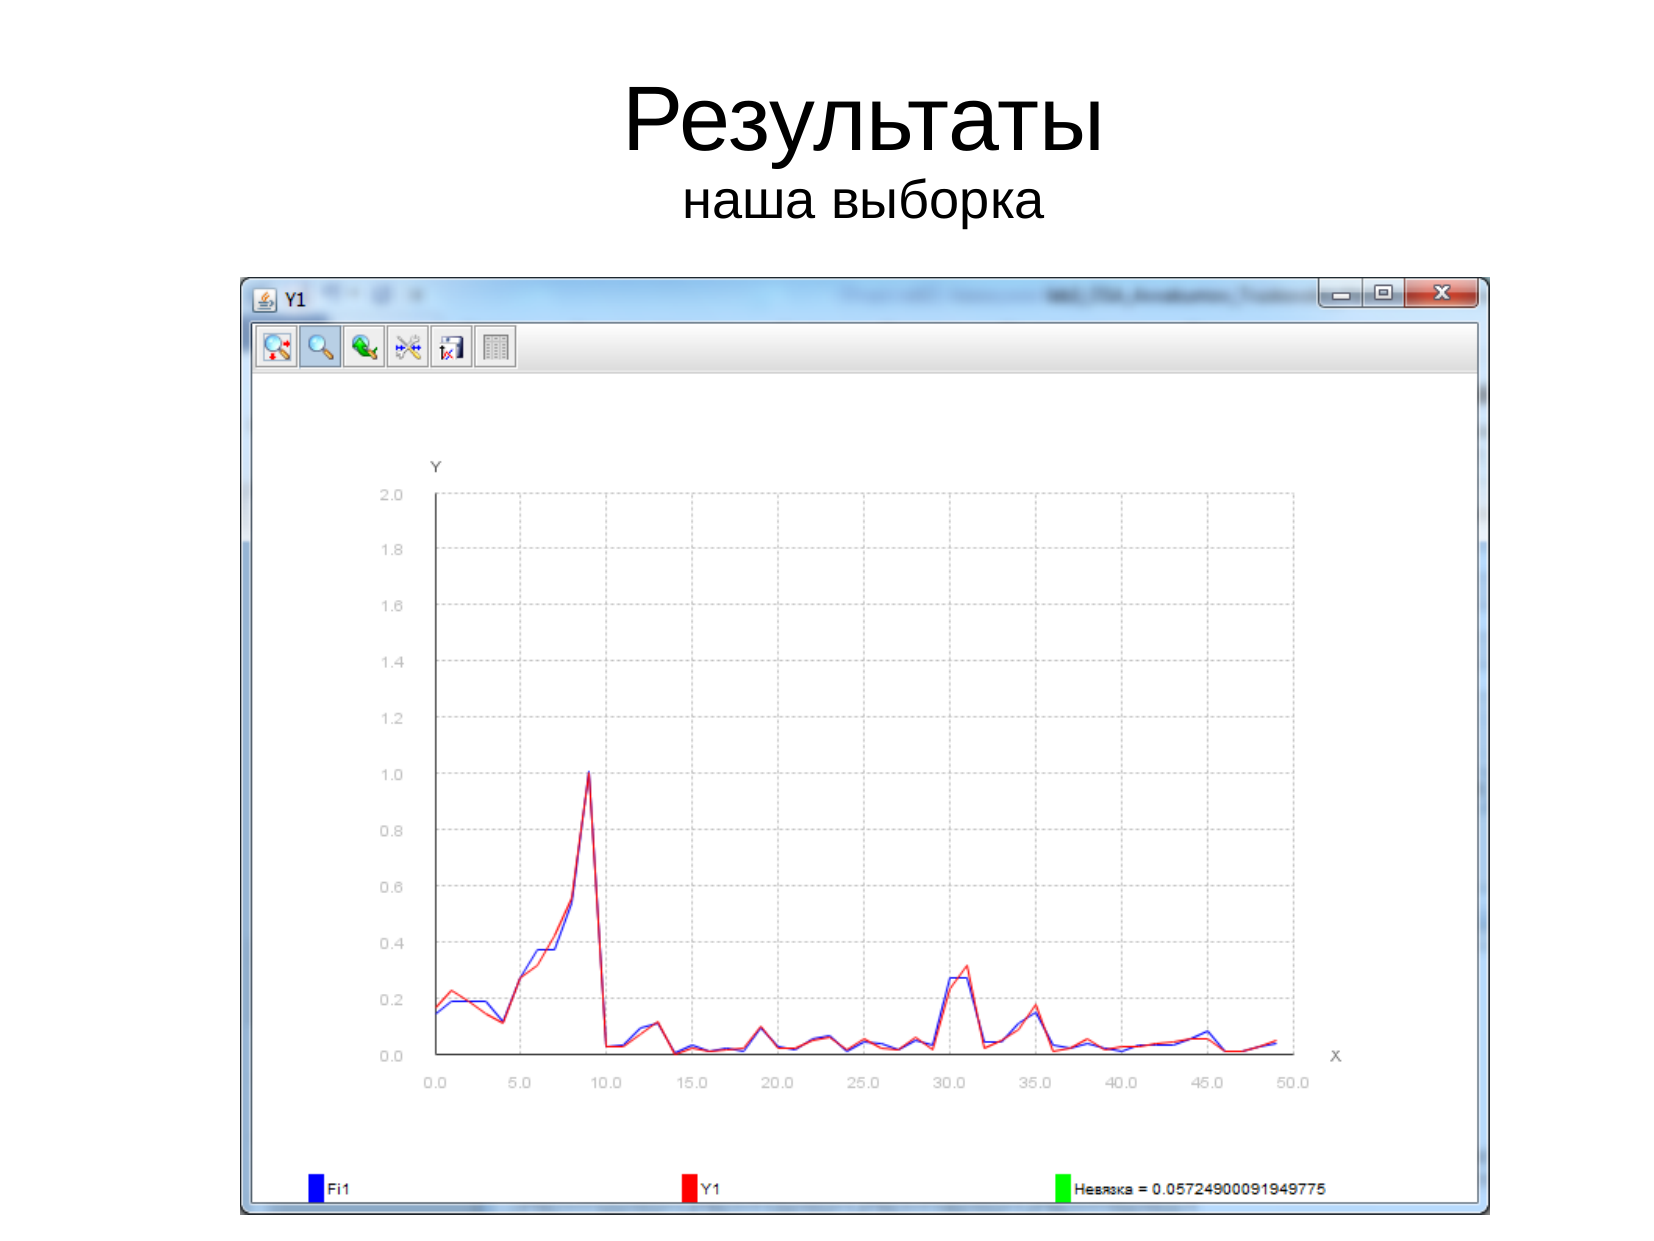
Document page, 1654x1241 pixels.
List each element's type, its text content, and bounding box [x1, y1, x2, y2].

picture [240, 277, 1490, 1216]
title Результаты наша выборка [120, 45, 1609, 253]
